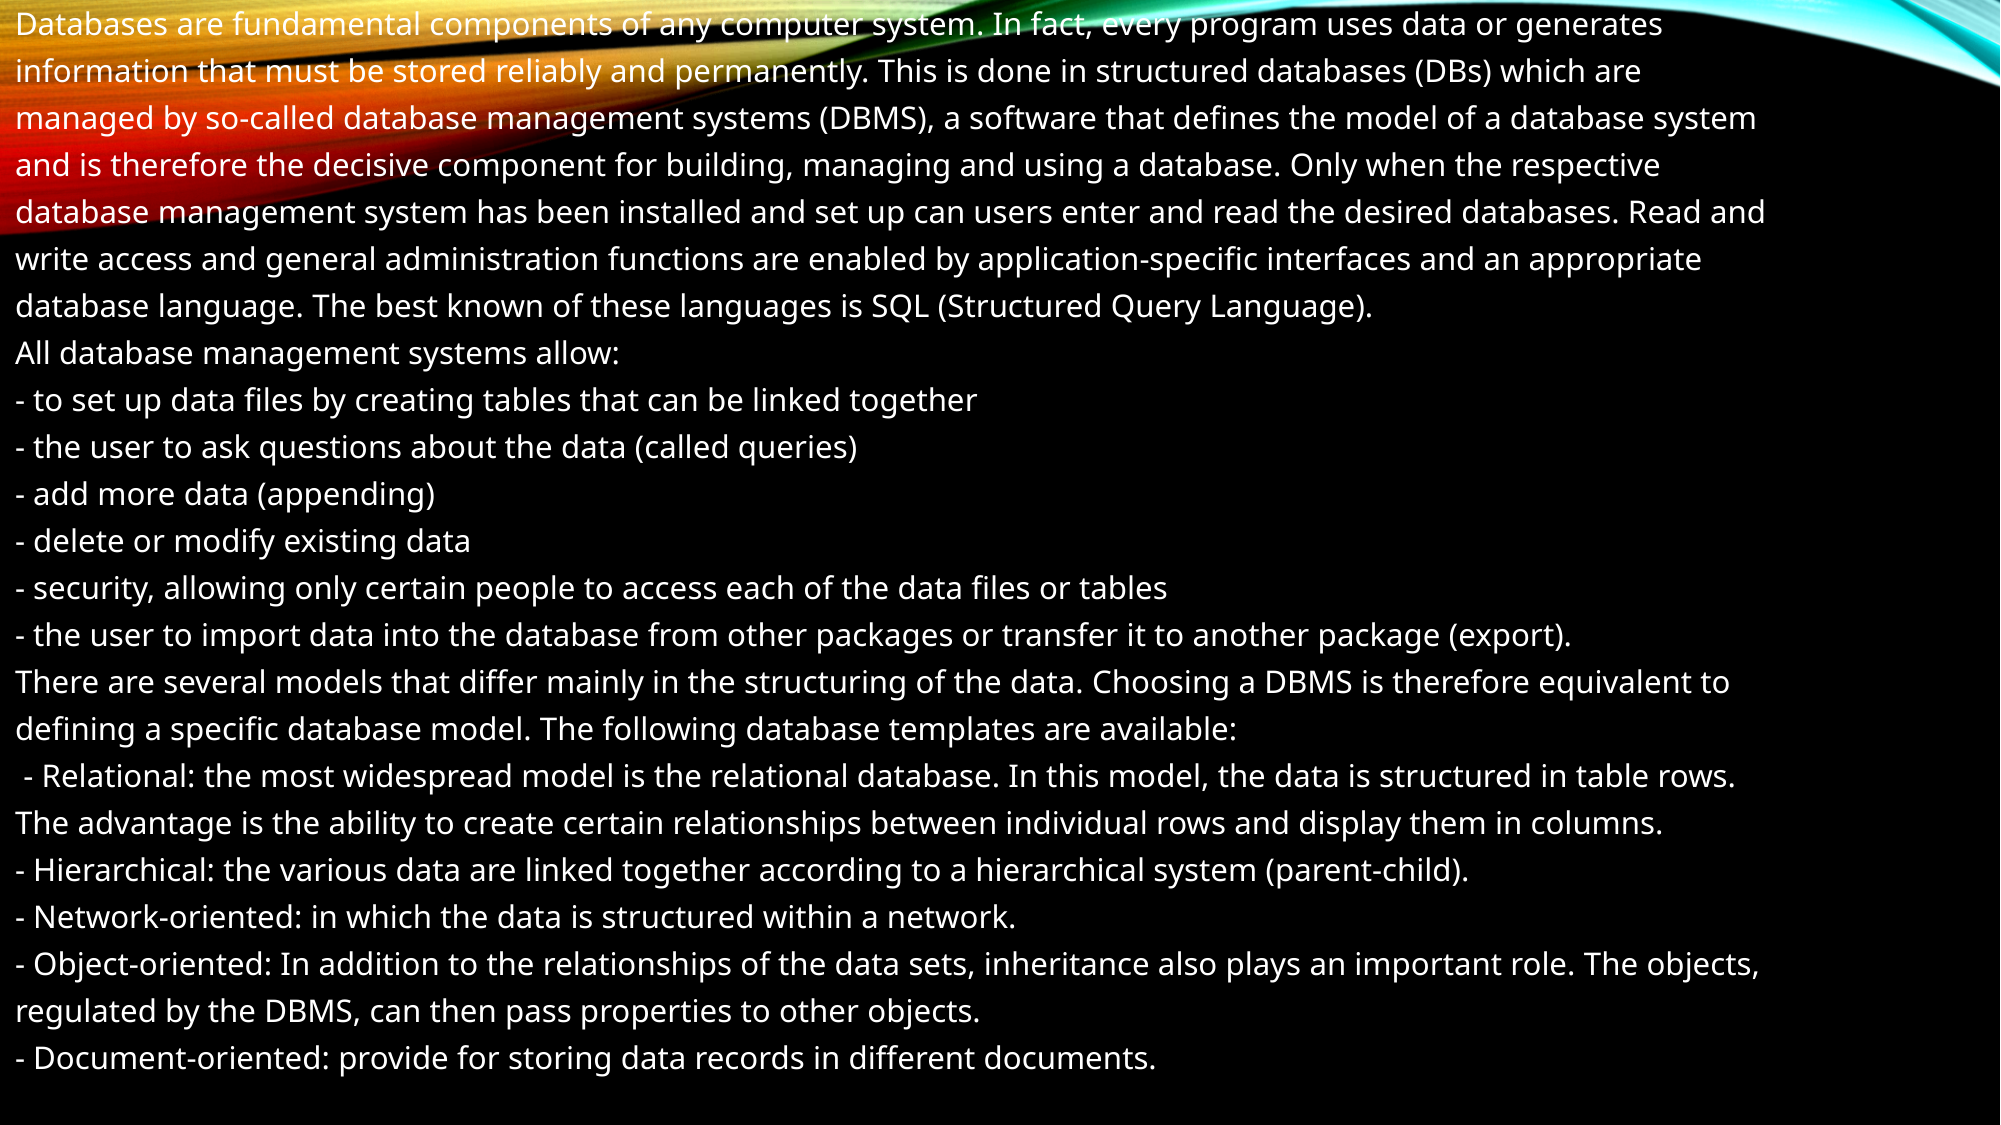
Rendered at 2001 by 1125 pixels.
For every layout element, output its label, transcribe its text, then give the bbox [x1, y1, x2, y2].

list Databases are fundamental components of any computer system. In fact, every program uses data or generates information that must be stored reliably and permanently. This is done in structured databases (DBs) which are managed by so-called database management systems (DBMS), a software that defines the model of a database system and is therefore the decisive component for building, managing and using a database. Only when the respective database management system has been installed and set up can users enter and read the desired databases. Read and write access and general administration functions are enabled by application-specific interfaces and an appropriate database language. The best known of these languages is SQL (Structured Query Language). All database management systems allow: - to set up data files by creating tables that can be linked together - the user to ask questions about the data (called queries) - add more data (appending) - delete or modify existing data - security, allowing only certain people to access each of the data files or tables - the user to import data into the database from other packages or transfer it to another package (export). There are several models that differ mainly in the structuring of the data. Choosing a DBMS is therefore equivalent to defining a specific database model. The following database templates are available: - Relational: the most widespread model is the relational database. In this model, the data is structured in table rows. The advantage is the ability to create certain relationships between individual rows and display them in columns. - Hierarchical: the various data are linked together according to a hierarchical system (parent-child). - Network-oriented: in which the data is structured within a network. - Object-oriented: In addition to the relationships of the data sets, inheritance also plays an important role. The objects, regulated by the DBMS, can then pass properties to other objects. - Document-oriented: provide for storing data records in different documents. [0, 5, 2000, 1125]
